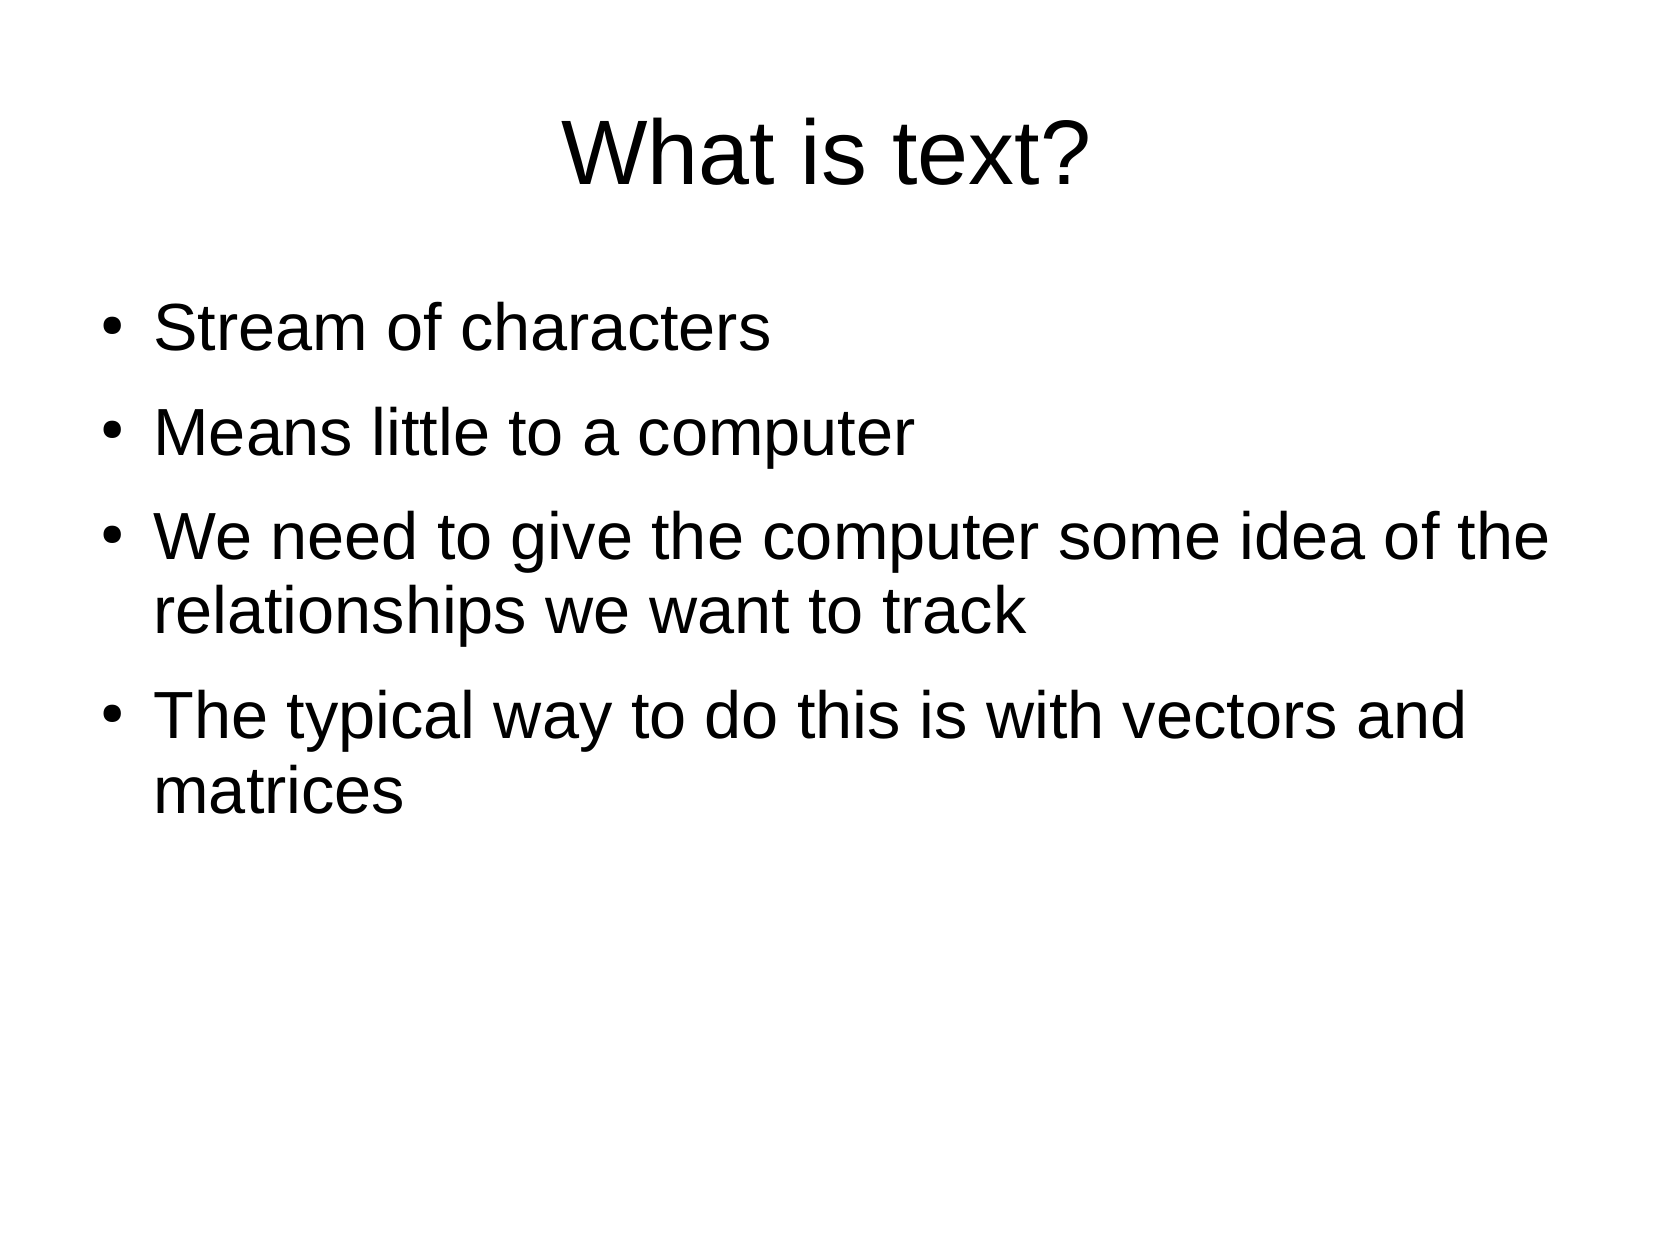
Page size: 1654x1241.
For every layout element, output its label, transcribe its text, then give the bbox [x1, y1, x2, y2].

list Stream of characters Means little to a computer We need to give the computer some idea of the relationships we want to track The typical way to do this is with vectors and matrices [82, 290, 1571, 1010]
title What is text? [82, 49, 1571, 257]
